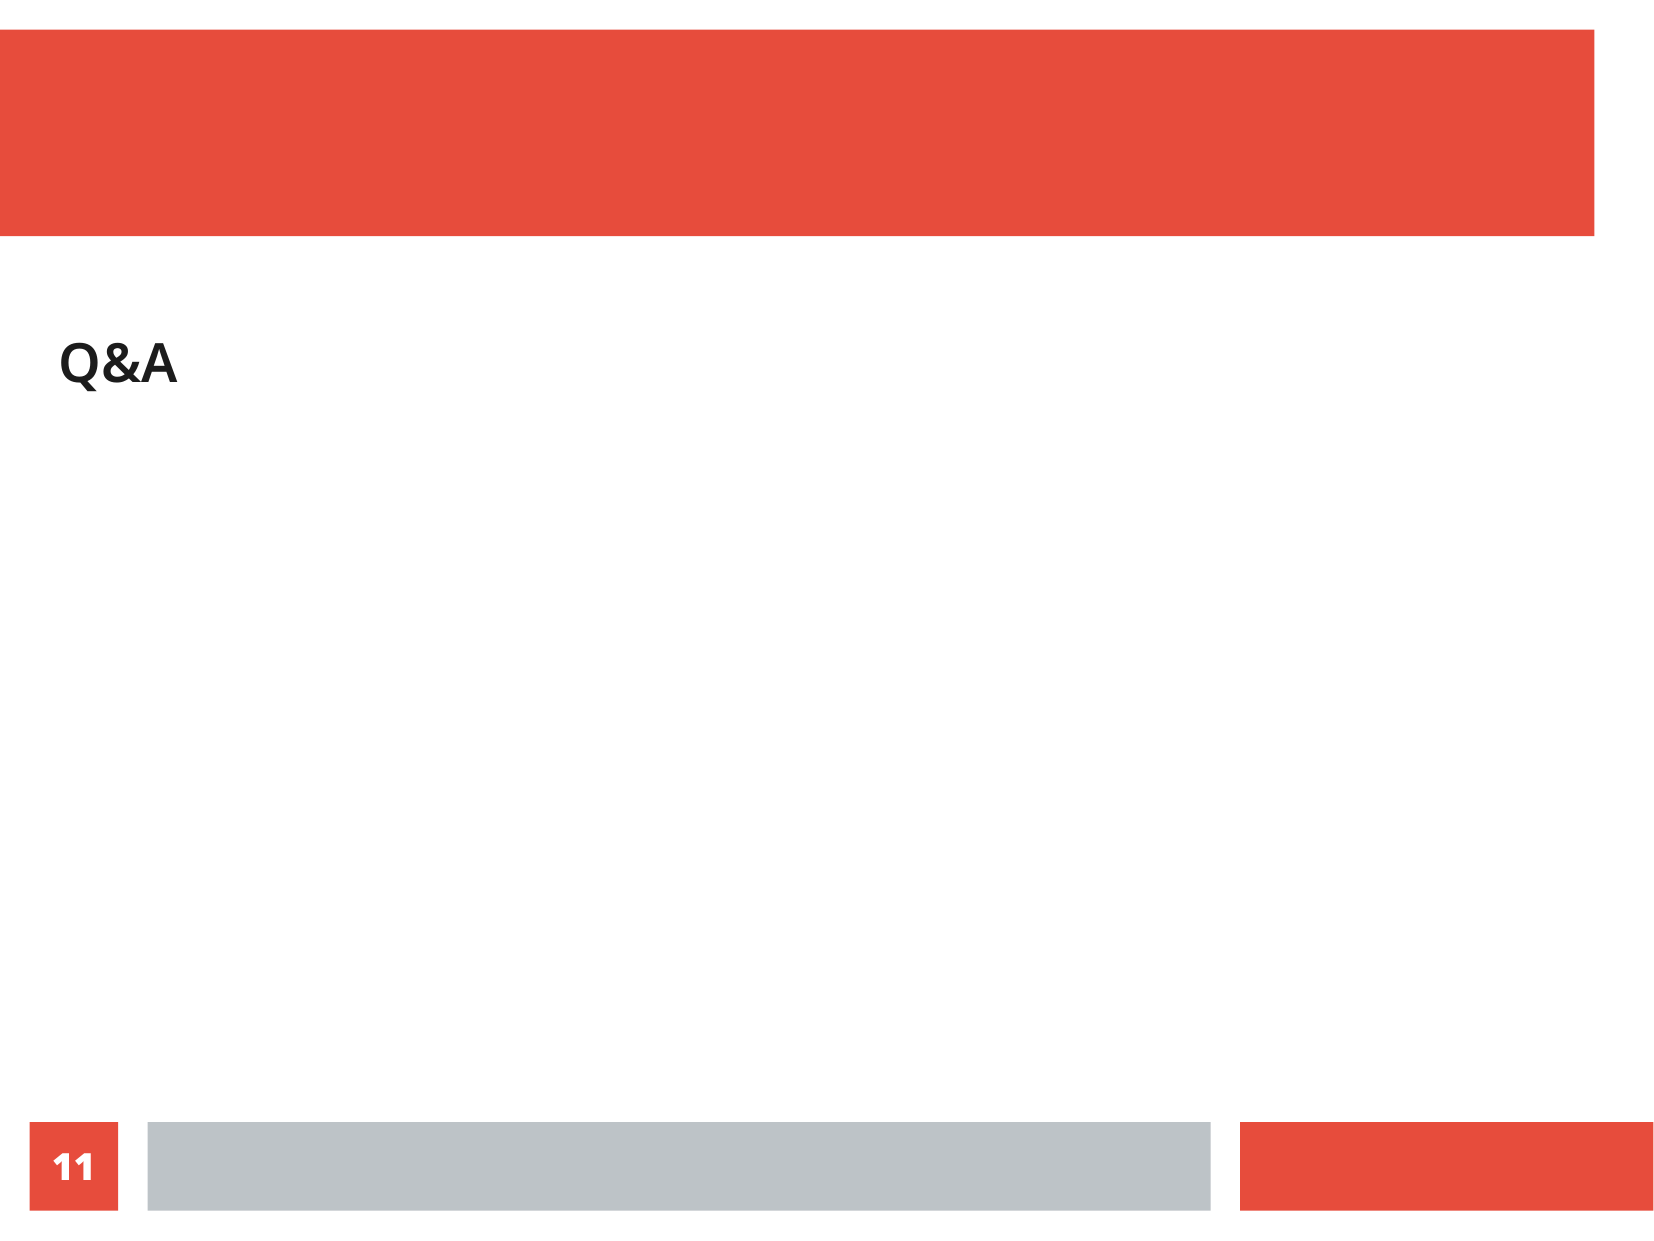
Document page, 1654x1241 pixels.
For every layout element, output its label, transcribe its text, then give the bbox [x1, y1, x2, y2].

list Q&A [59, 324, 1565, 1093]
